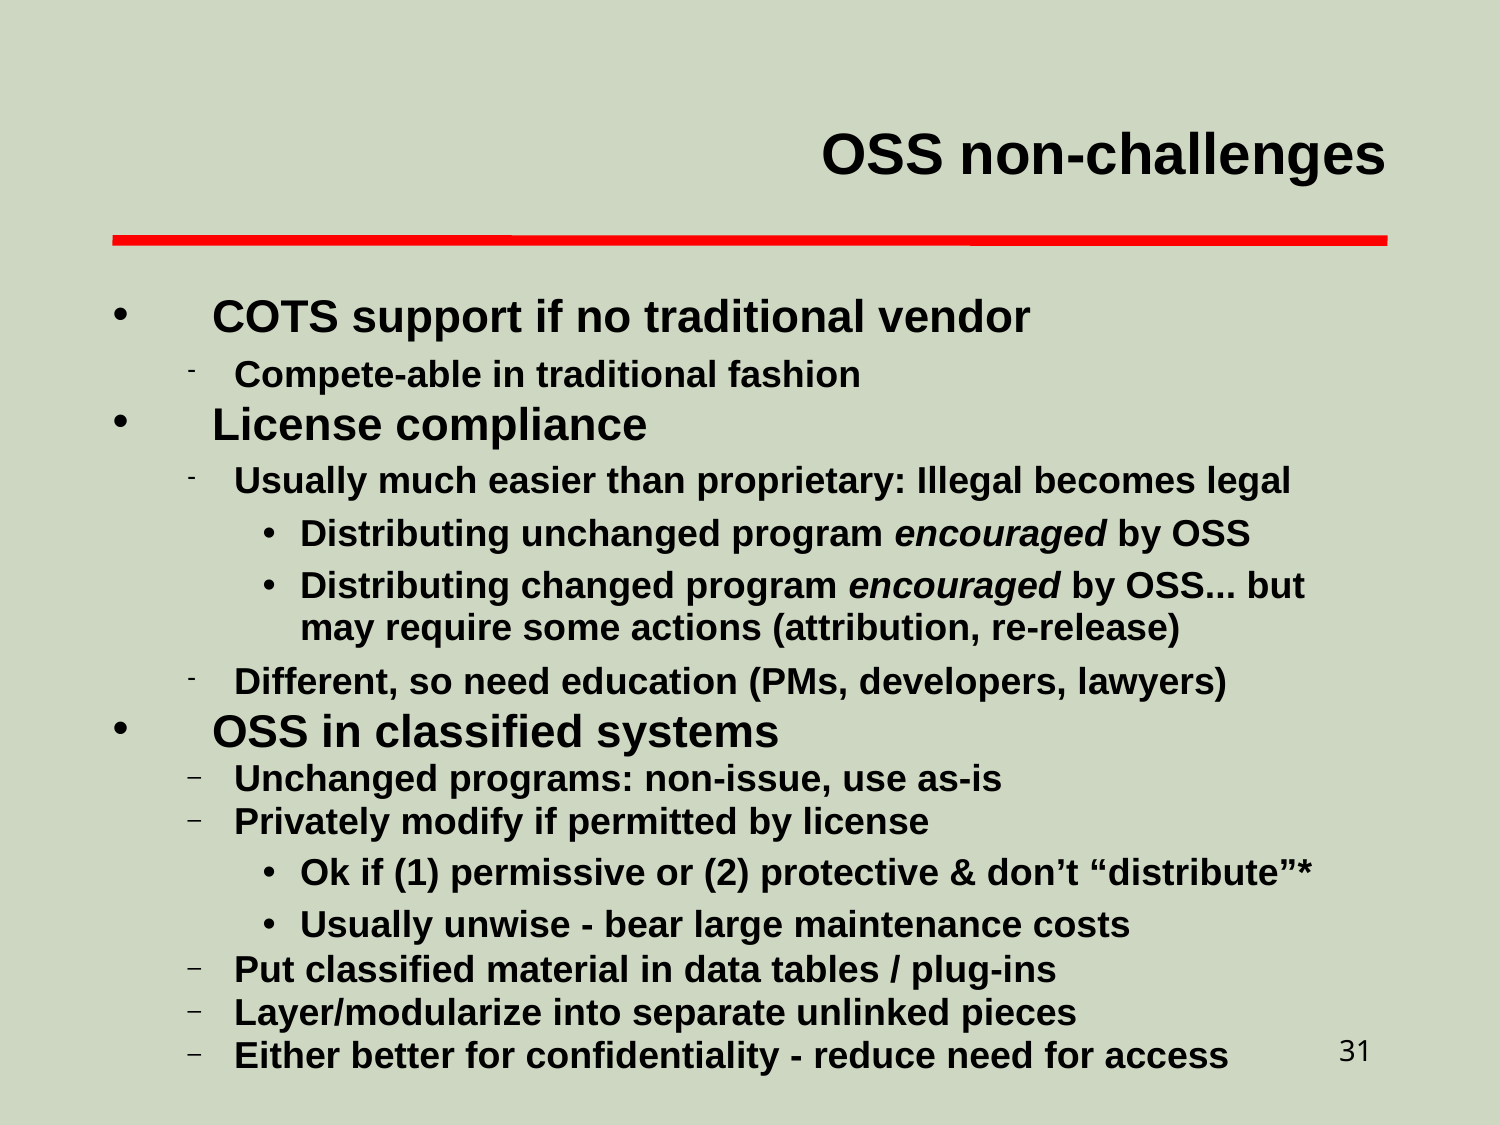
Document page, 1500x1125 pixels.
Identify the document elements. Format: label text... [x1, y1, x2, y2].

title OSS non-challenges [337, 93, 1388, 217]
list COTS support if no traditional vendor Compete-able in traditional fashion License compliance Usually much easier than proprietary: Illegal becomes legal Distributing unchanged program encouraged by OSS Distributing changed program encouraged by OSS... but may require some actions (attribution, re-release) Different, so need education (PMs, developers, lawyers)‏ OSS in classified systems Unchanged programs: non-issue, use as-is Privately modify if permitted by license Ok if (1) permissive or (2) protective & don’t “distribute”* Usually unwise - bear large maintenance costs Put classified material in data tables / plug-ins Layer/modularize into separate unlinked pieces Either better for confidentiality - reduce need for access [112, 299, 1388, 1086]
